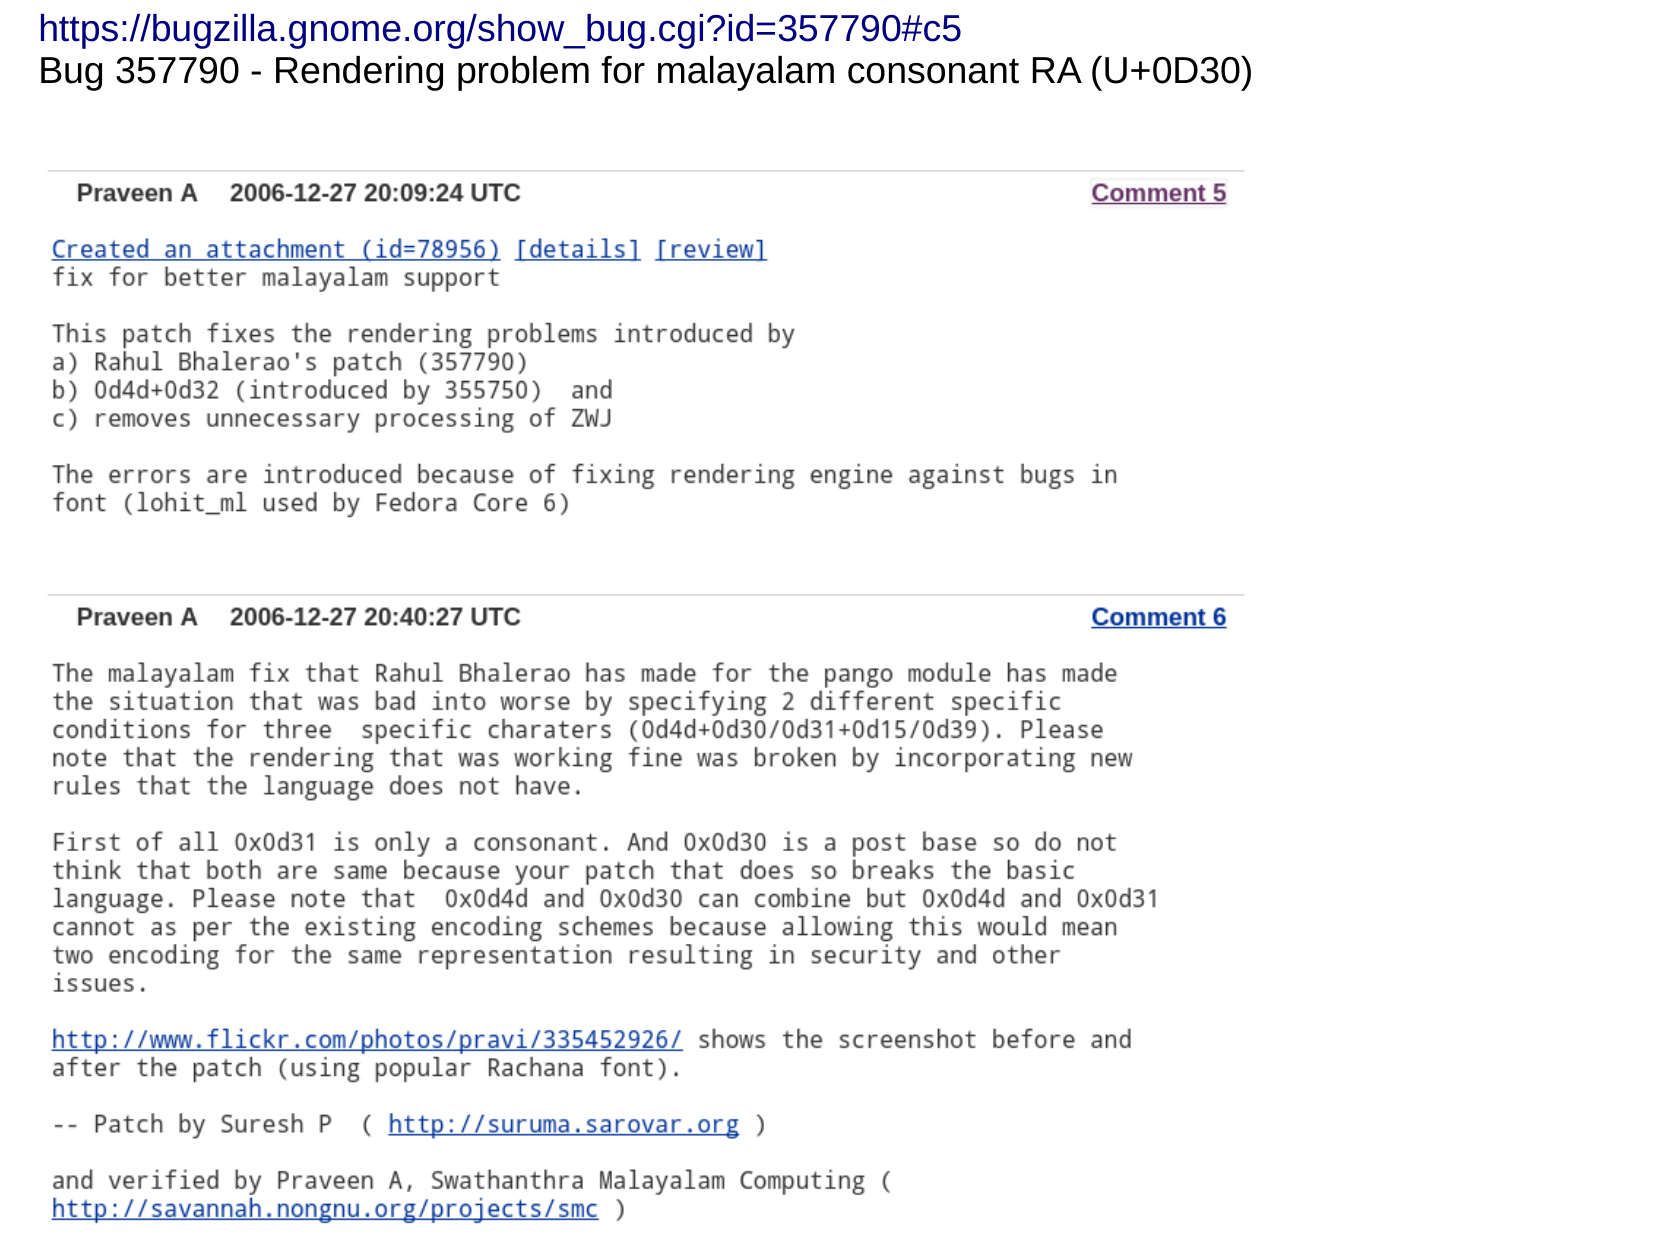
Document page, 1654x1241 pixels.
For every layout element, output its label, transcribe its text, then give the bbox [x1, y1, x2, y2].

text_box https://bugzilla.gnome.org/show_bug.cgi?id=357790#c5 Bug 357790 - Rendering problem for malayalam consonant RA (U+0D30) [23, 0, 1512, 99]
picture [23, 163, 1654, 1241]
